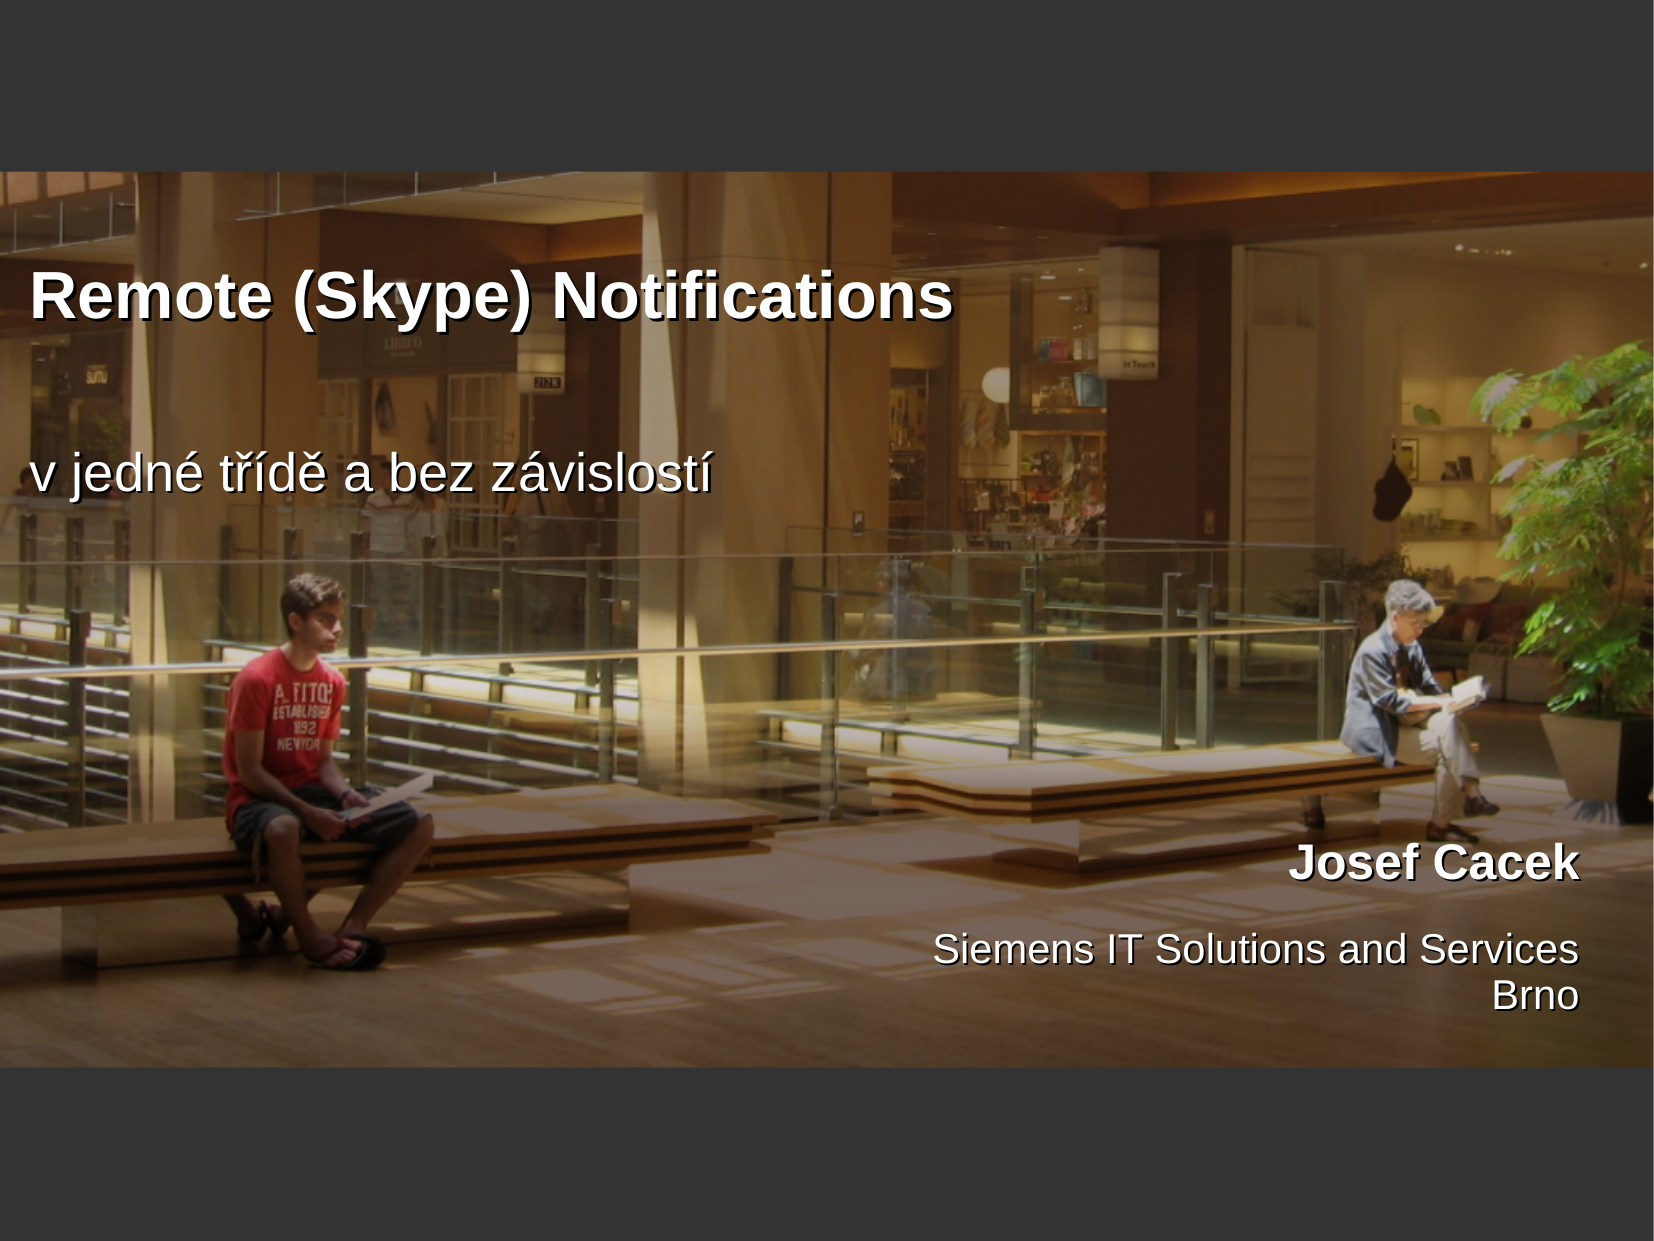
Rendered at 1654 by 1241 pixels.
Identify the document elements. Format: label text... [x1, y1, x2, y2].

subtitle v jedné třídě a bez závislostí [29, 391, 1506, 554]
picture [0, 0, 1654, 1241]
title Remote (Skype) Notifications [29, 214, 1506, 377]
